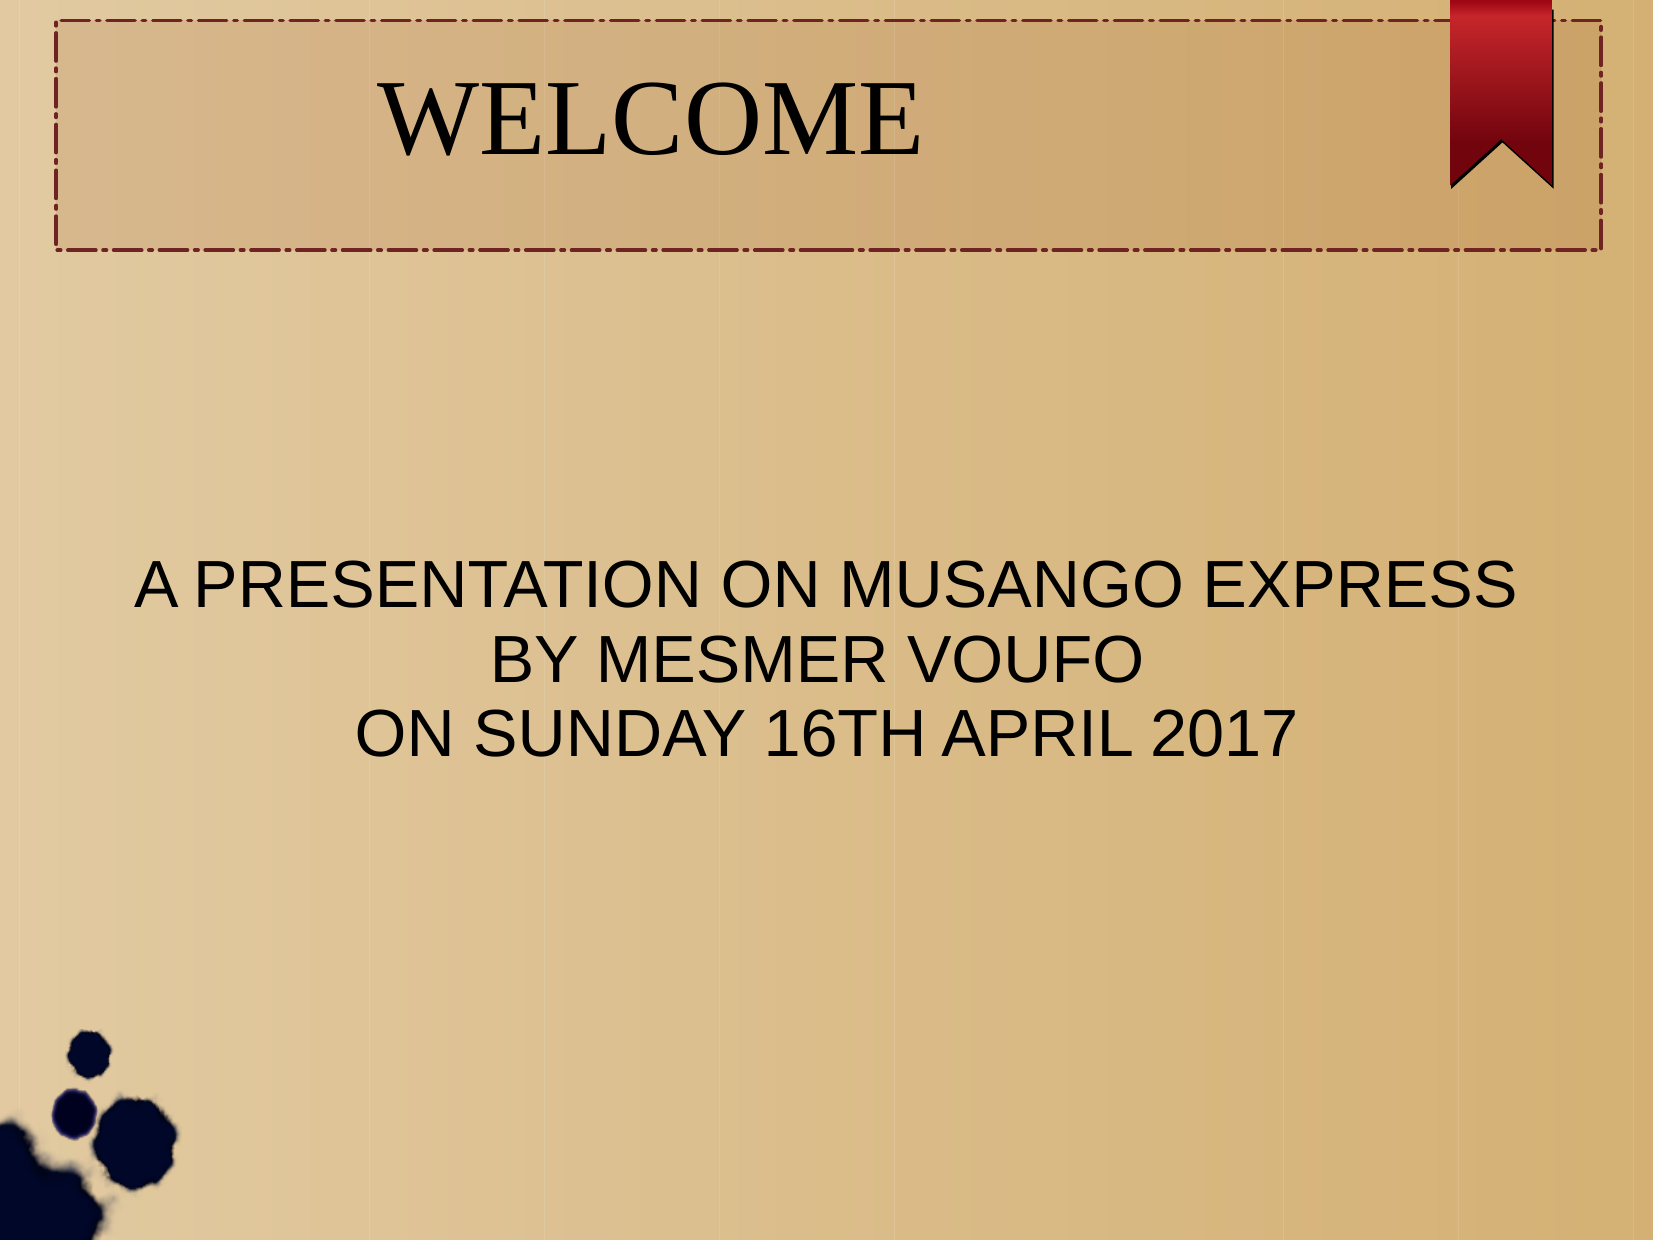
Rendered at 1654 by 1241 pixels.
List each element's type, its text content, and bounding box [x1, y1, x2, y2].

title WELCOME [82, 23, 1571, 214]
subtitle A PRESENTATION ON MUSANGO EXPRESS BY MESMER VOUFO ON SUNDAY 16TH APRIL 2017 [82, 299, 1571, 1019]
